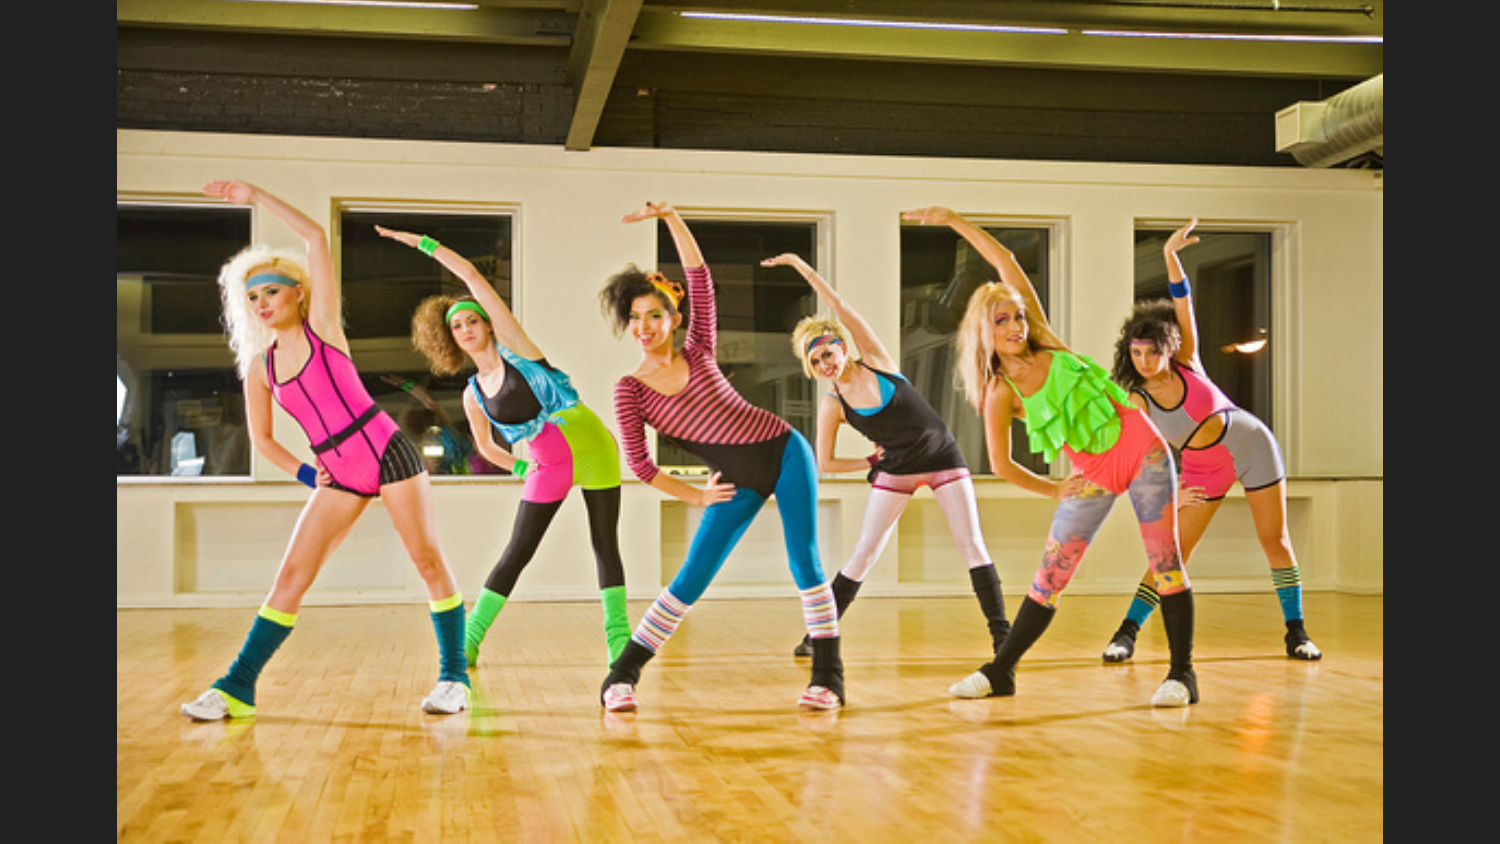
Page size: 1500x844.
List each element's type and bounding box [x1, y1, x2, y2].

picture [117, 0, 1383, 844]
